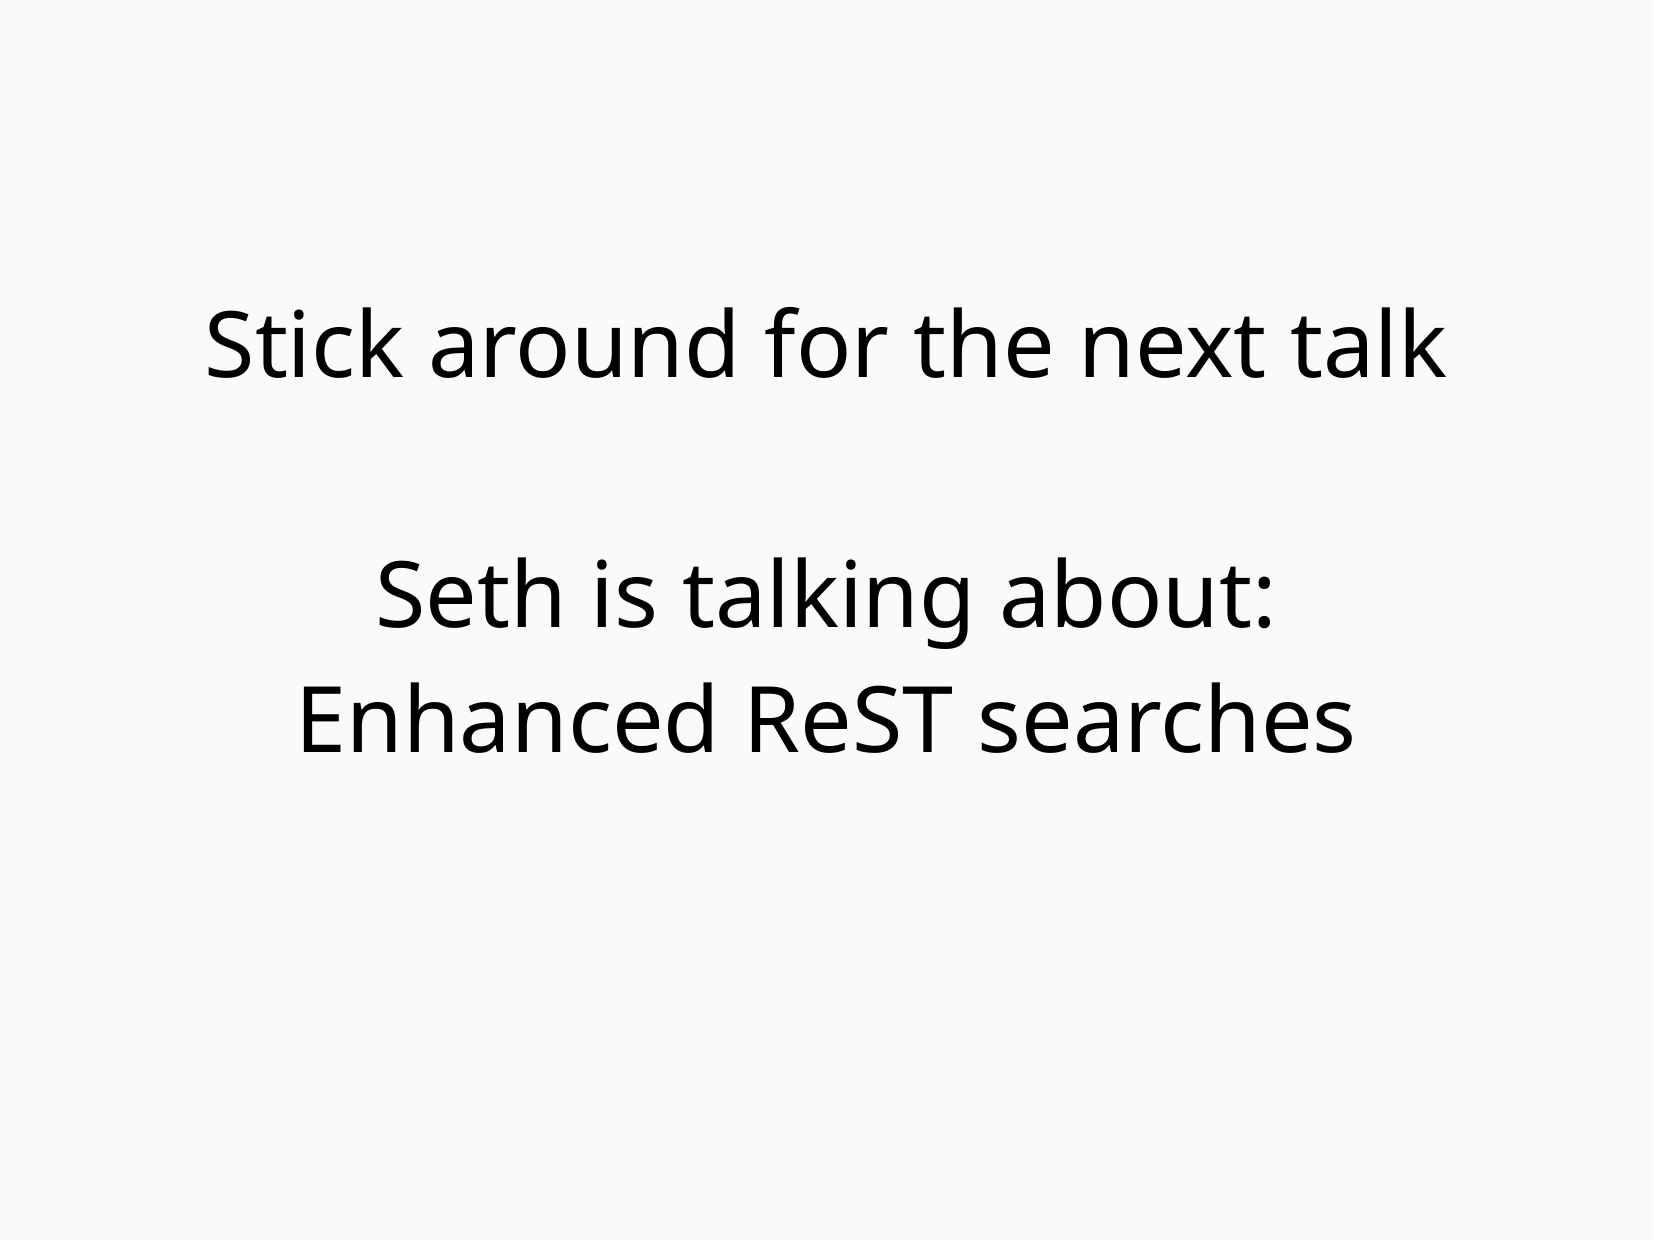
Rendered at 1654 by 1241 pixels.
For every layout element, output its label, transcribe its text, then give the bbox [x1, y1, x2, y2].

subtitle Stick around for the next talk Seth is talking about: Enhanced ReST searches [82, 49, 1571, 1010]
